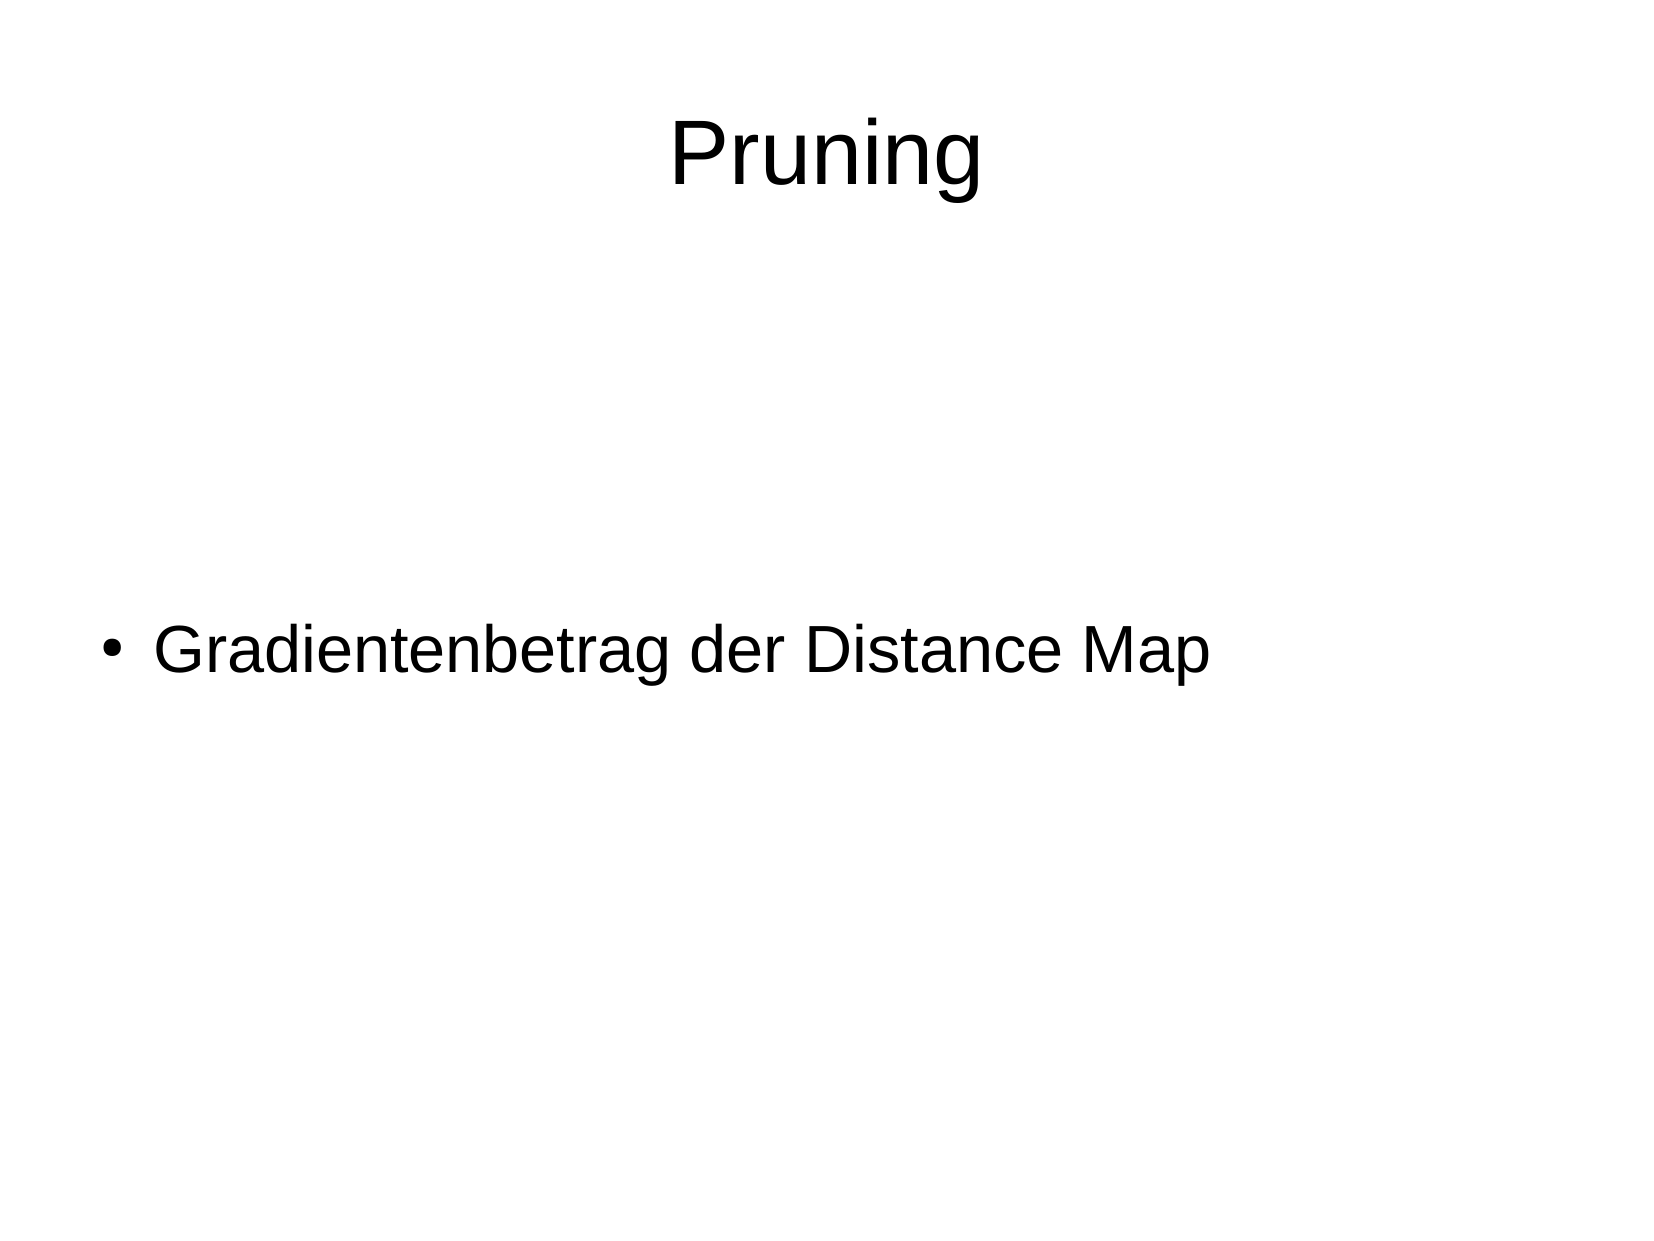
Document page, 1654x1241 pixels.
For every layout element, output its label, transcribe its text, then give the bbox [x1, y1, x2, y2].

list Gradientenbetrag der Distance Map [82, 290, 1538, 1010]
title Pruning [82, 49, 1571, 257]
